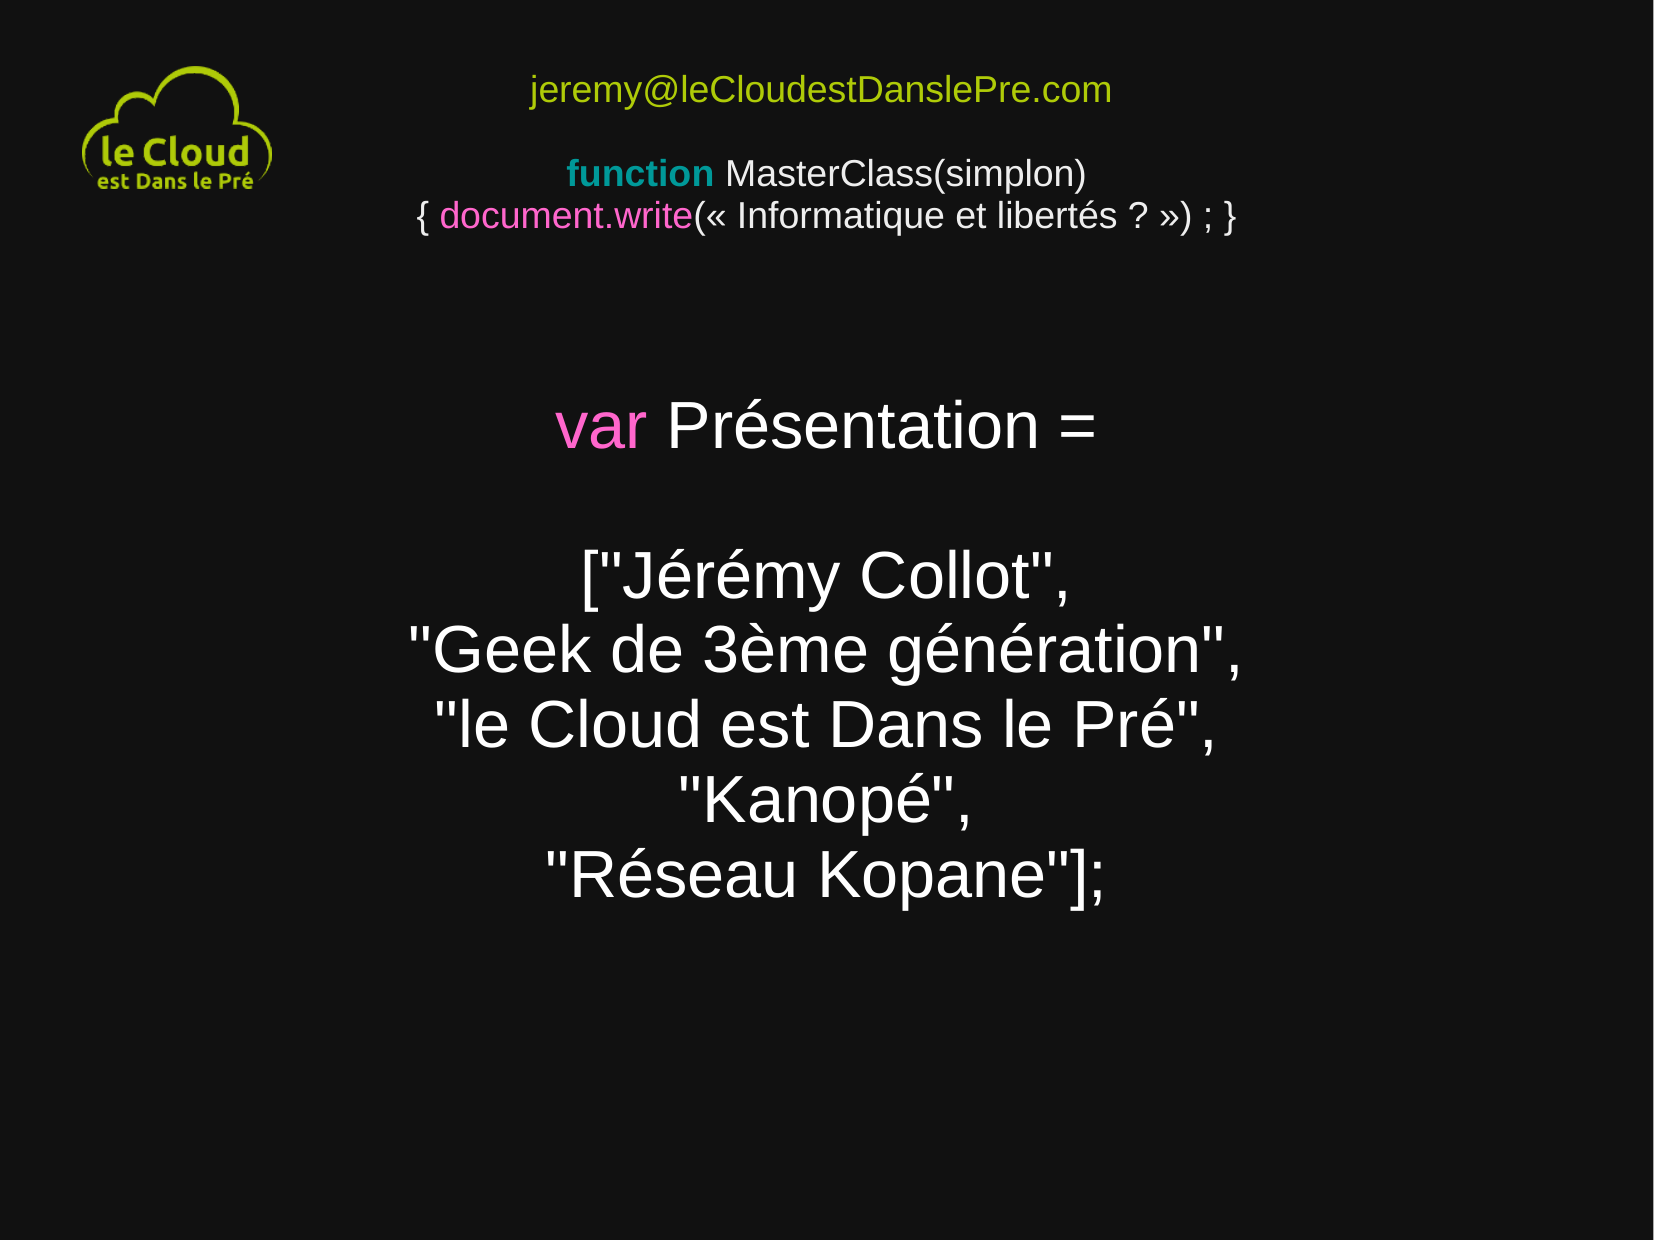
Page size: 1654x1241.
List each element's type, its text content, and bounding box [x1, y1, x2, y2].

subtitle var Présentation = ["Jérémy Collot", "Geek de 3ème génération", "le Cloud est Dans le Pré", "Kanopé", "Réseau Kopane"]; [82, 350, 1571, 949]
title jeremy@leCloudestDanslePre.com function MasterClass(simplon) { document.write(« Informatique et libertés ? ») ; } [82, 47, 1571, 258]
picture [82, 66, 272, 189]
